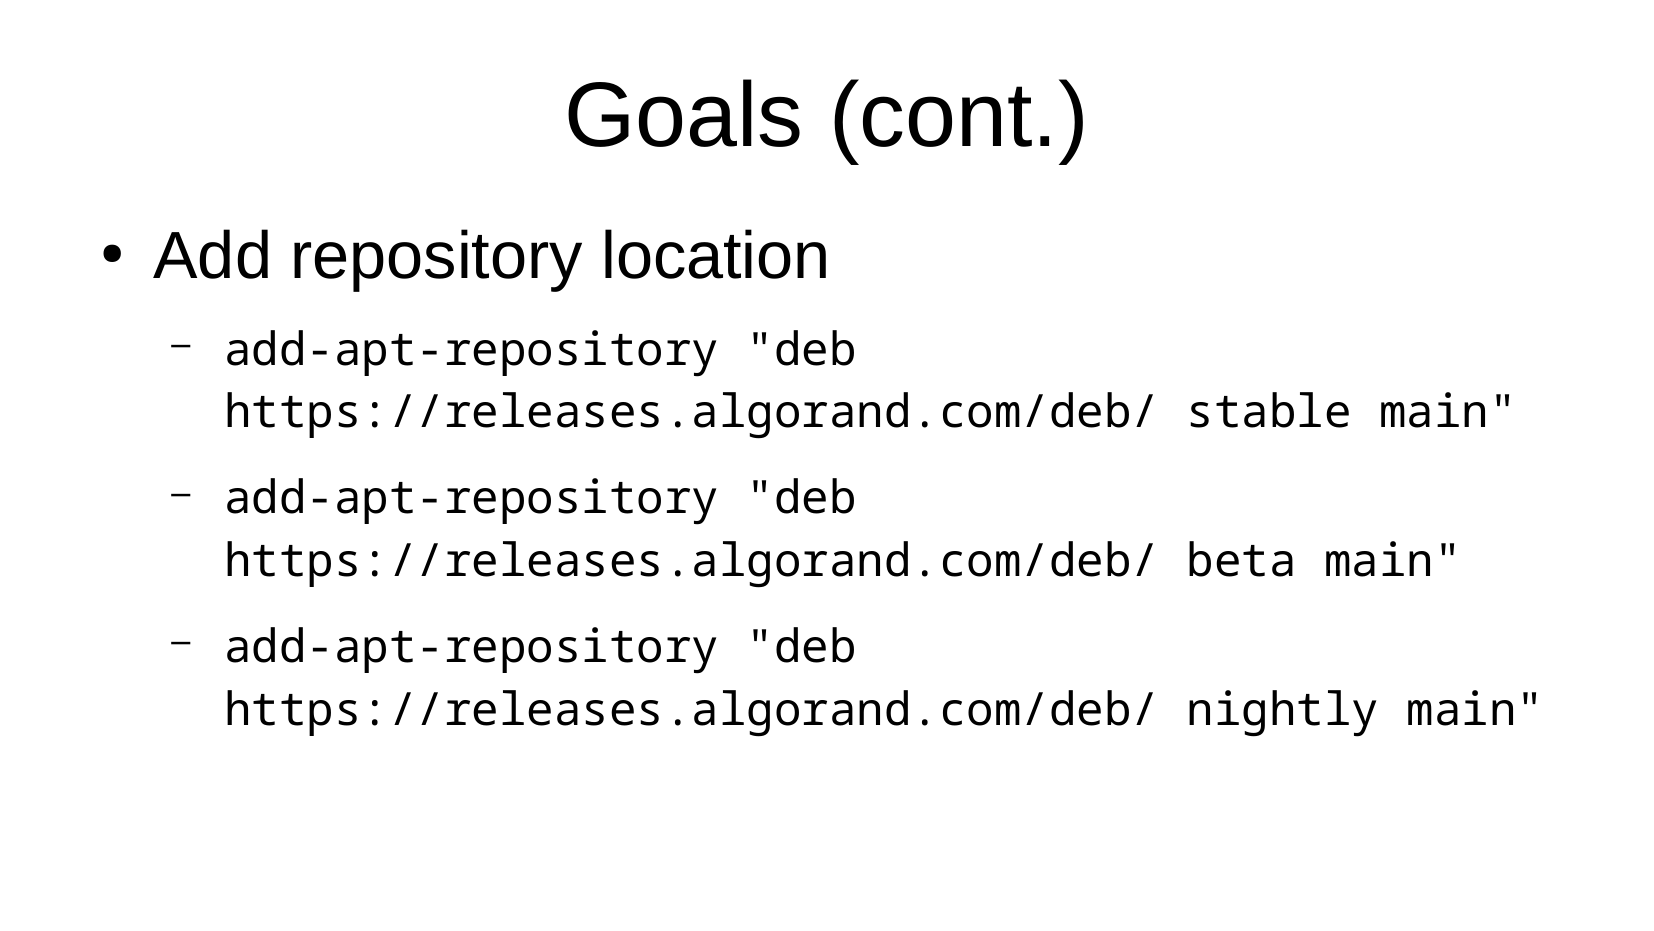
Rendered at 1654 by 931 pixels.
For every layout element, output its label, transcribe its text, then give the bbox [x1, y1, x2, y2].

title Goals (cont.) [82, 37, 1571, 193]
list Add repository location add-apt-repository "deb https://releases.algorand.com/deb/ stable main" add-apt-repository "deb https://releases.algorand.com/deb/ beta main" add-apt-repository "deb https://releases.algorand.com/deb/ nightly main" [82, 217, 1571, 758]
